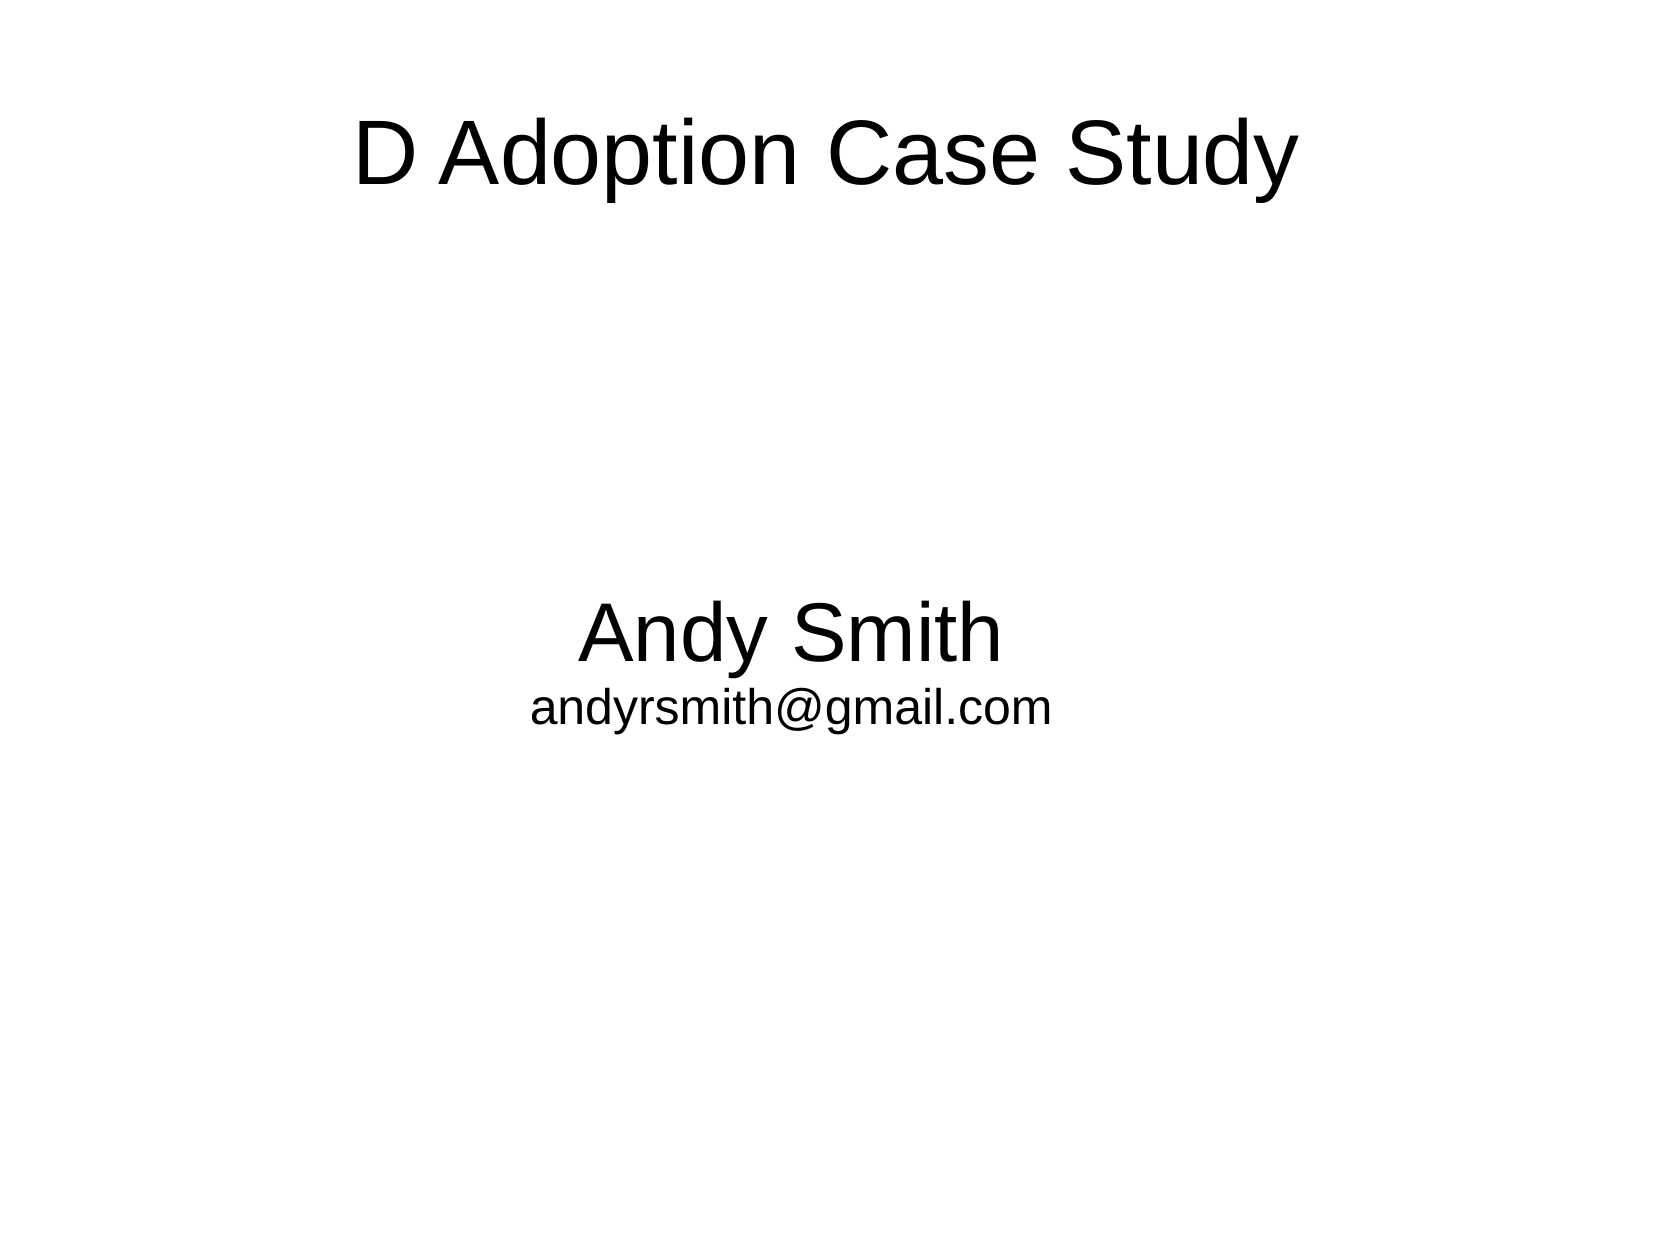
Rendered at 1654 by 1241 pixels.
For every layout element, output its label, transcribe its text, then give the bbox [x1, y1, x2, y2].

text_box Andy Smith andyrsmith@gmail.com [295, 578, 1288, 874]
title D Adoption Case Study [82, 49, 1571, 257]
